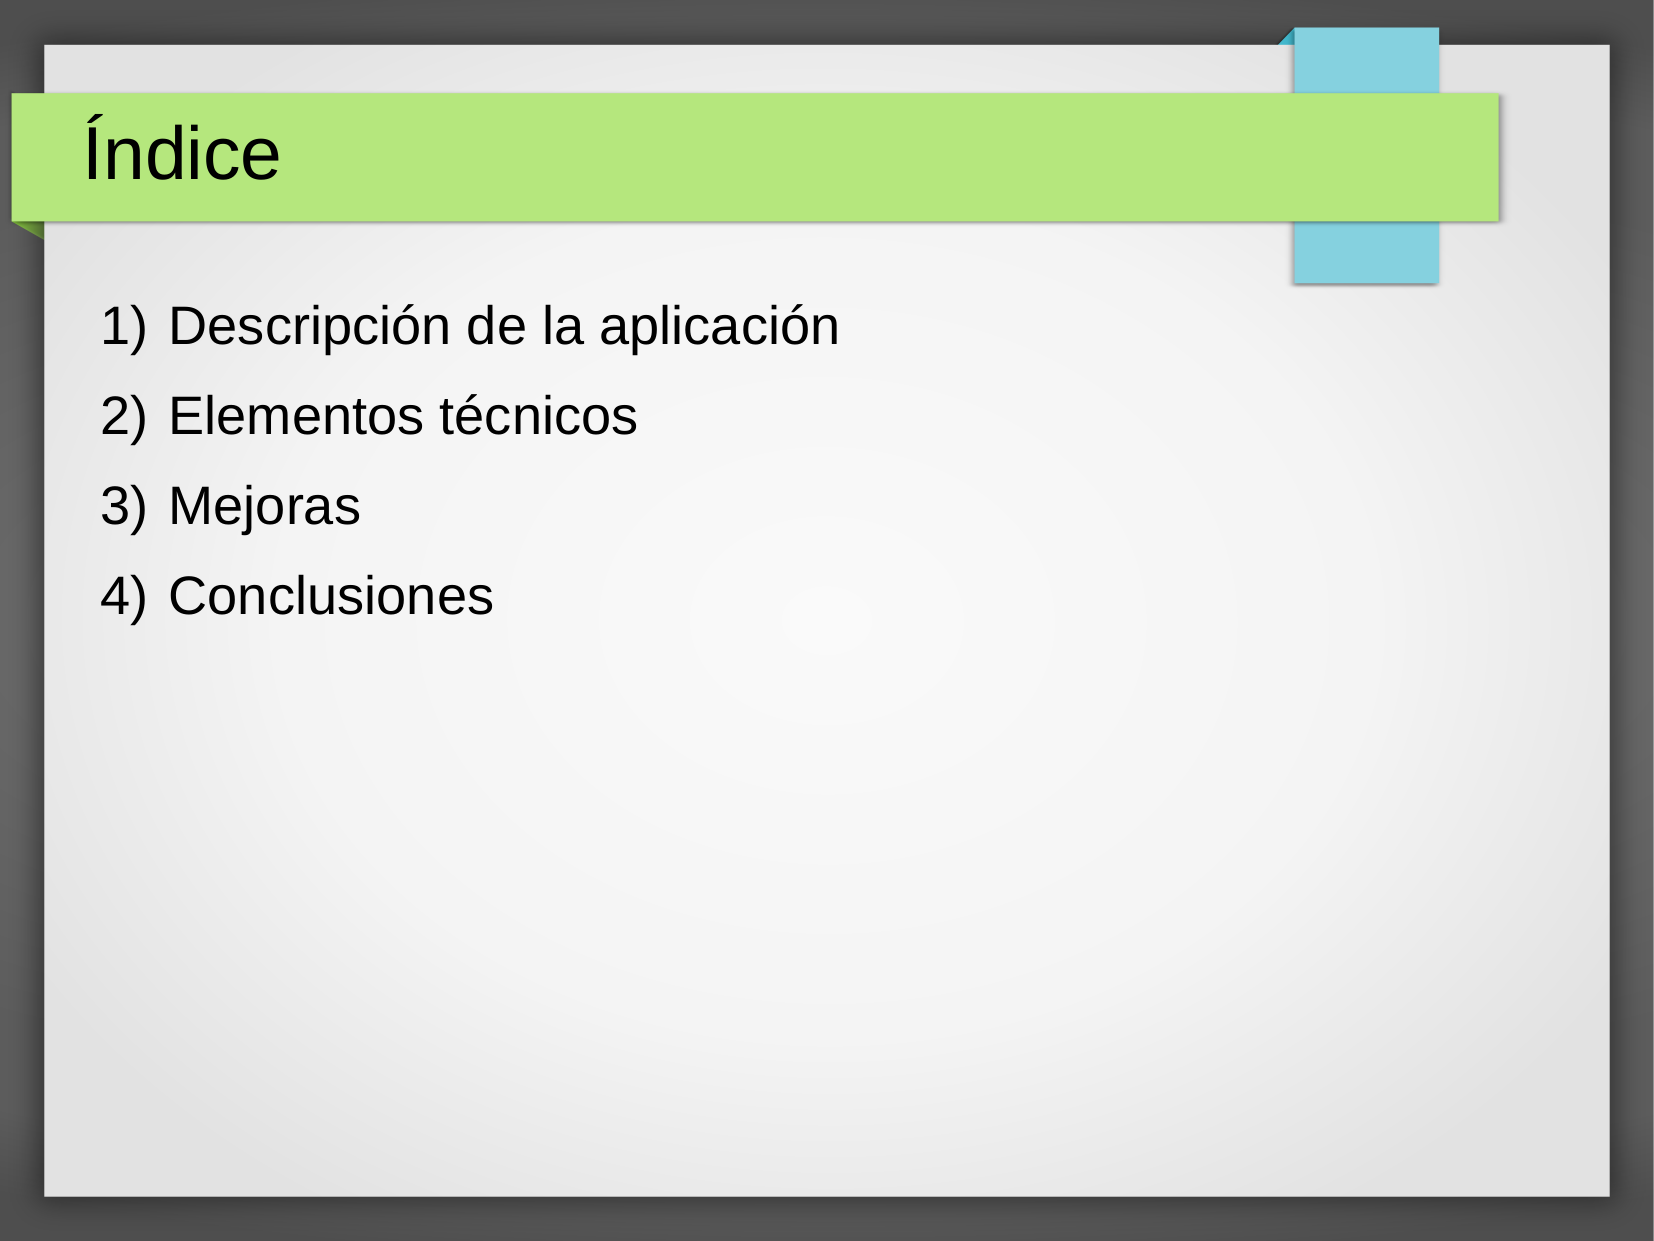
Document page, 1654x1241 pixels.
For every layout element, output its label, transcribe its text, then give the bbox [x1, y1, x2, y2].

list Descripción de la aplicación Elementos técnicos Mejoras Conclusiones [82, 295, 1571, 1015]
picture [0, 0, 1654, 1241]
title Índice [82, 94, 1264, 213]
